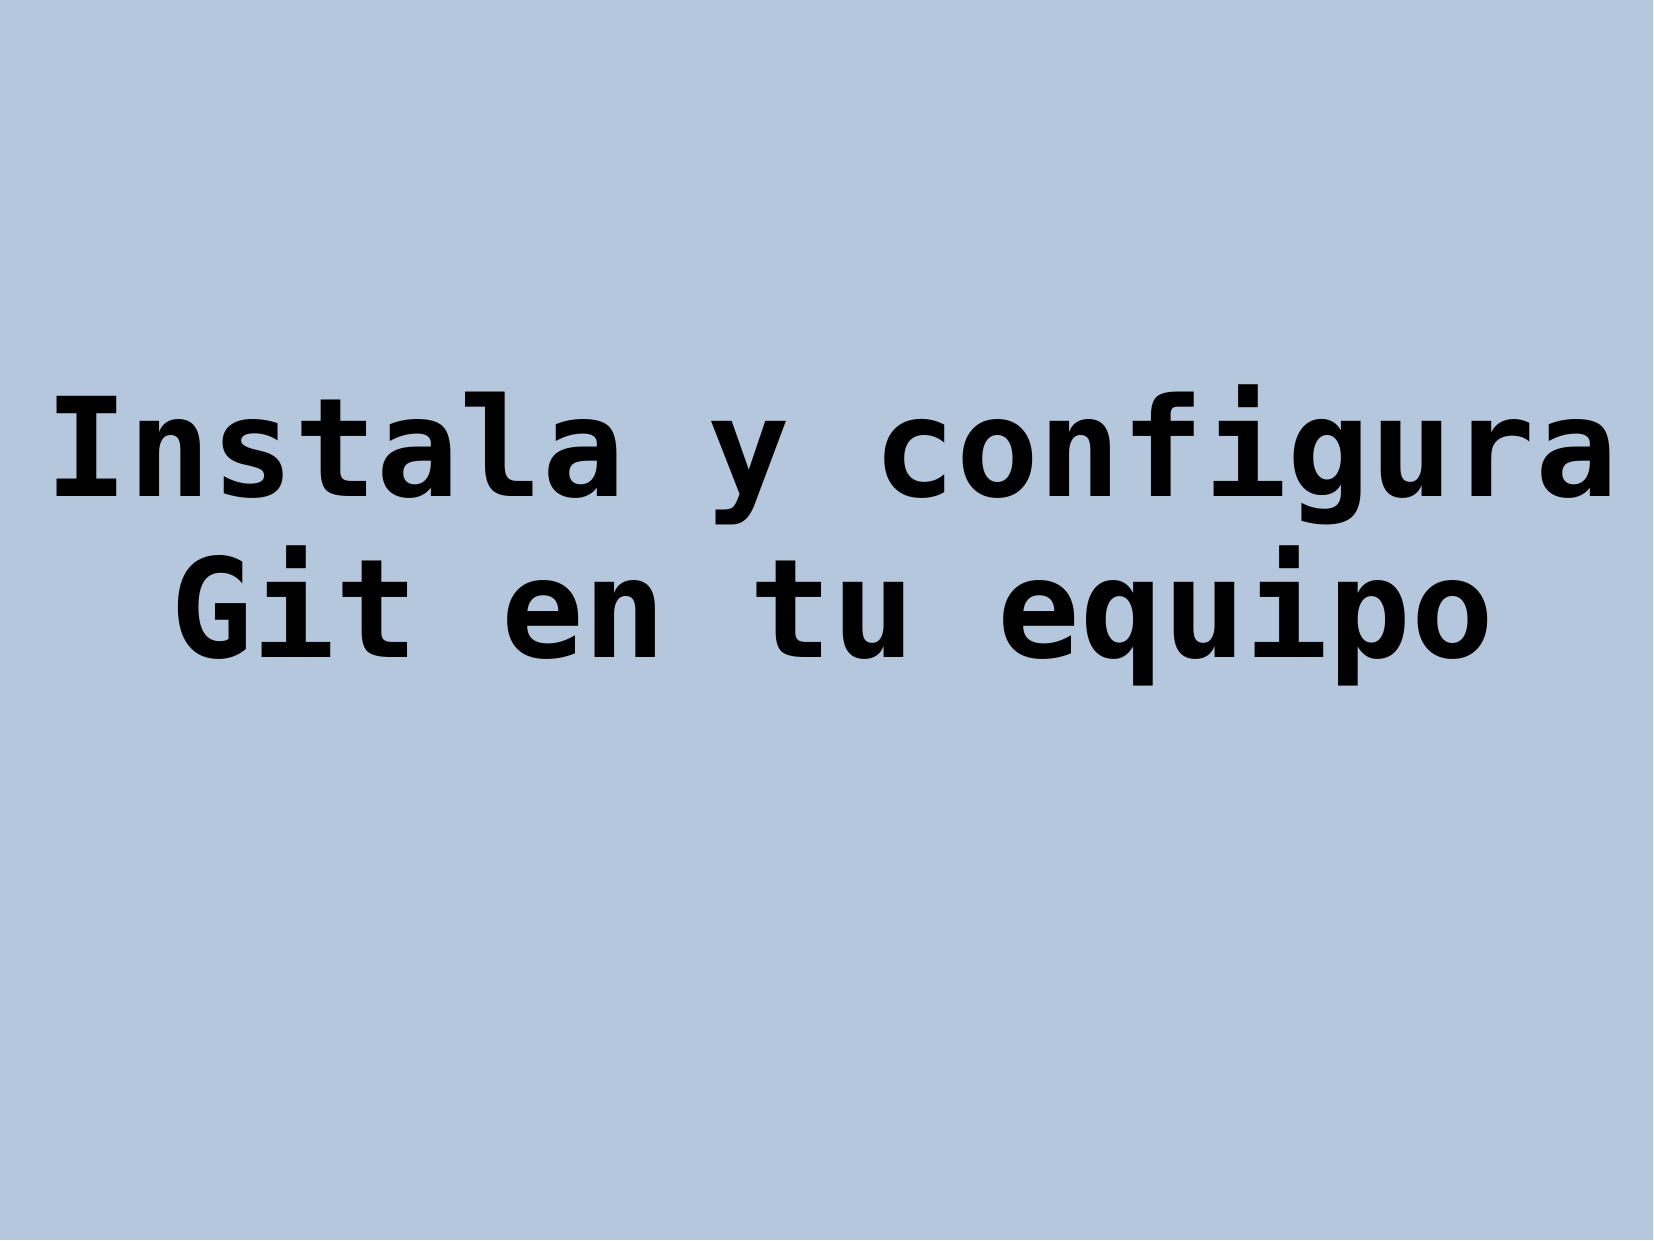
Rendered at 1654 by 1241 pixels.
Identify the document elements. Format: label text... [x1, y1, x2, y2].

text_box Instala y configura Git en tu equipo [29, 49, 1635, 1010]
